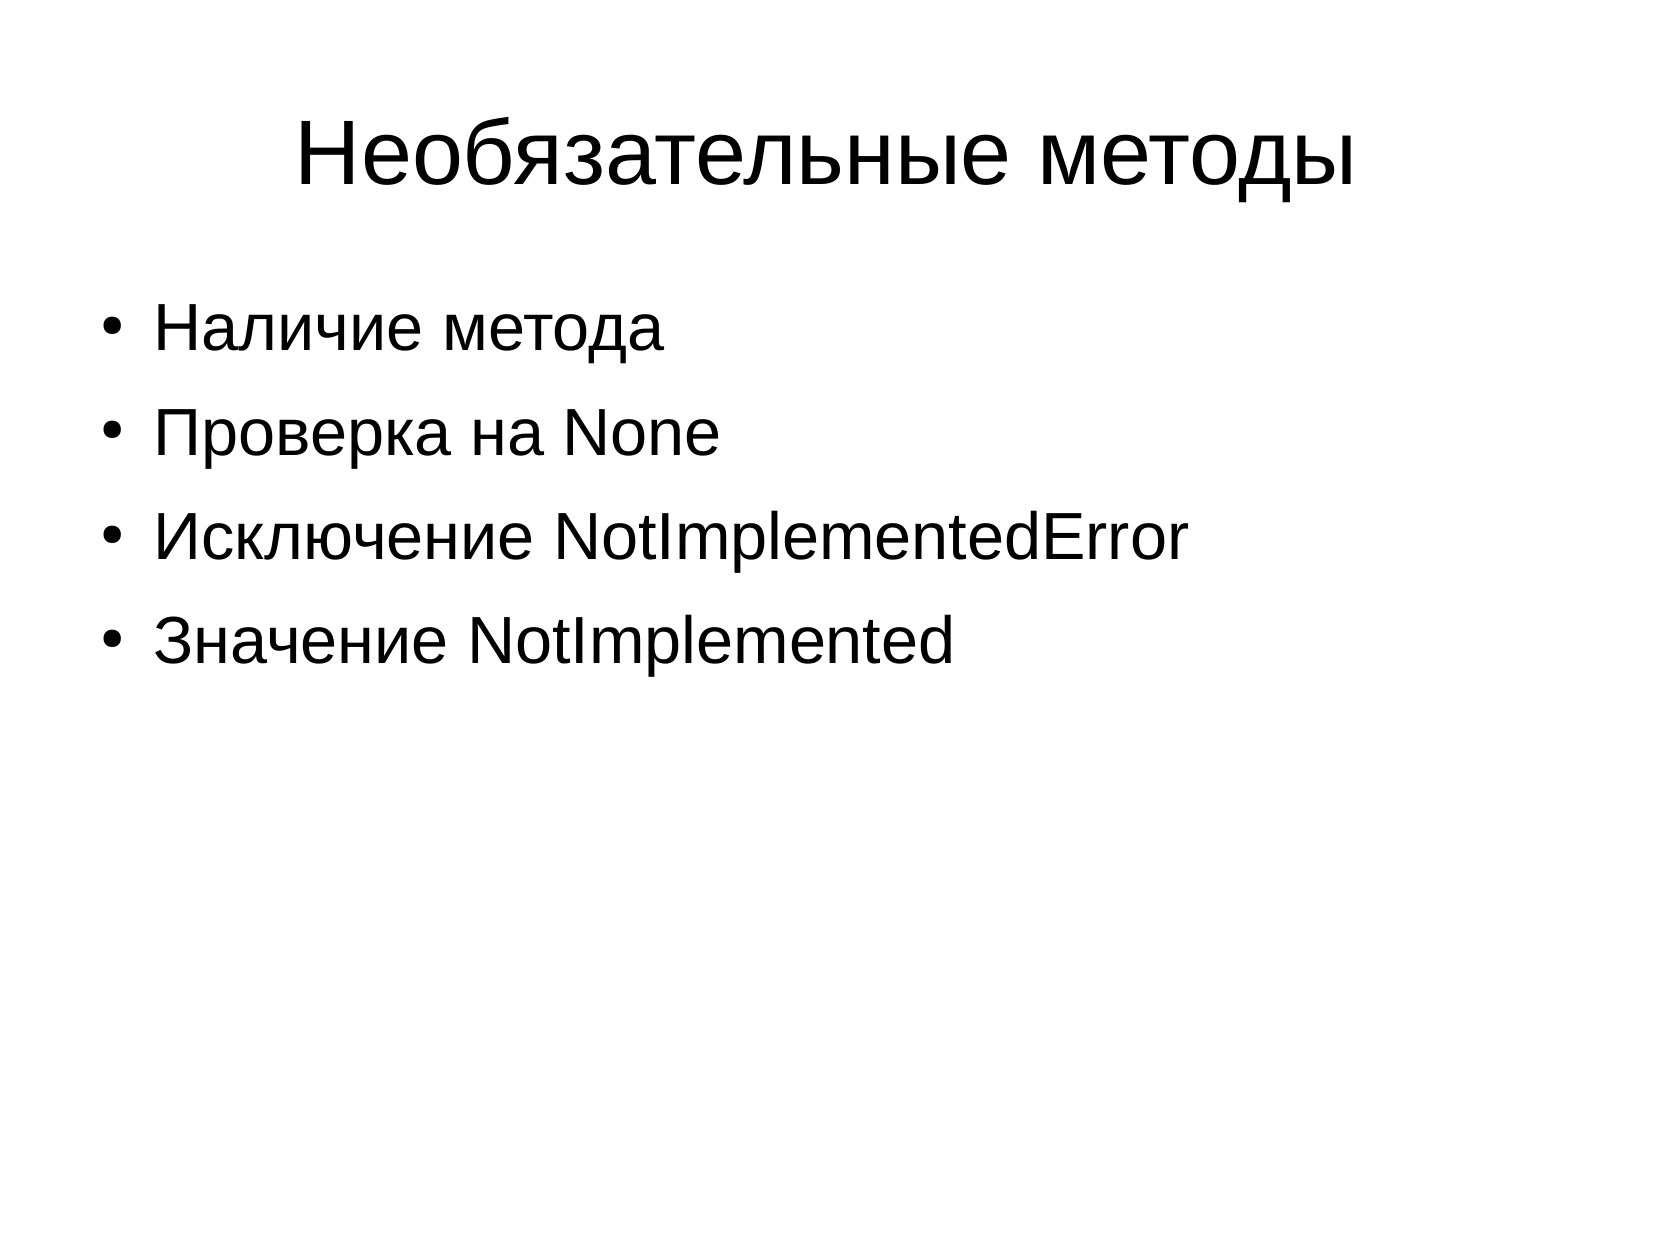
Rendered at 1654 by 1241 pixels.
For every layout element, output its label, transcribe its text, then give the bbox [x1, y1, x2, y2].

list Наличие метода Проверка на None Исключение NotImplementedError Значение NotImplemented [82, 290, 1538, 1010]
title Необязательные методы [82, 49, 1571, 257]
